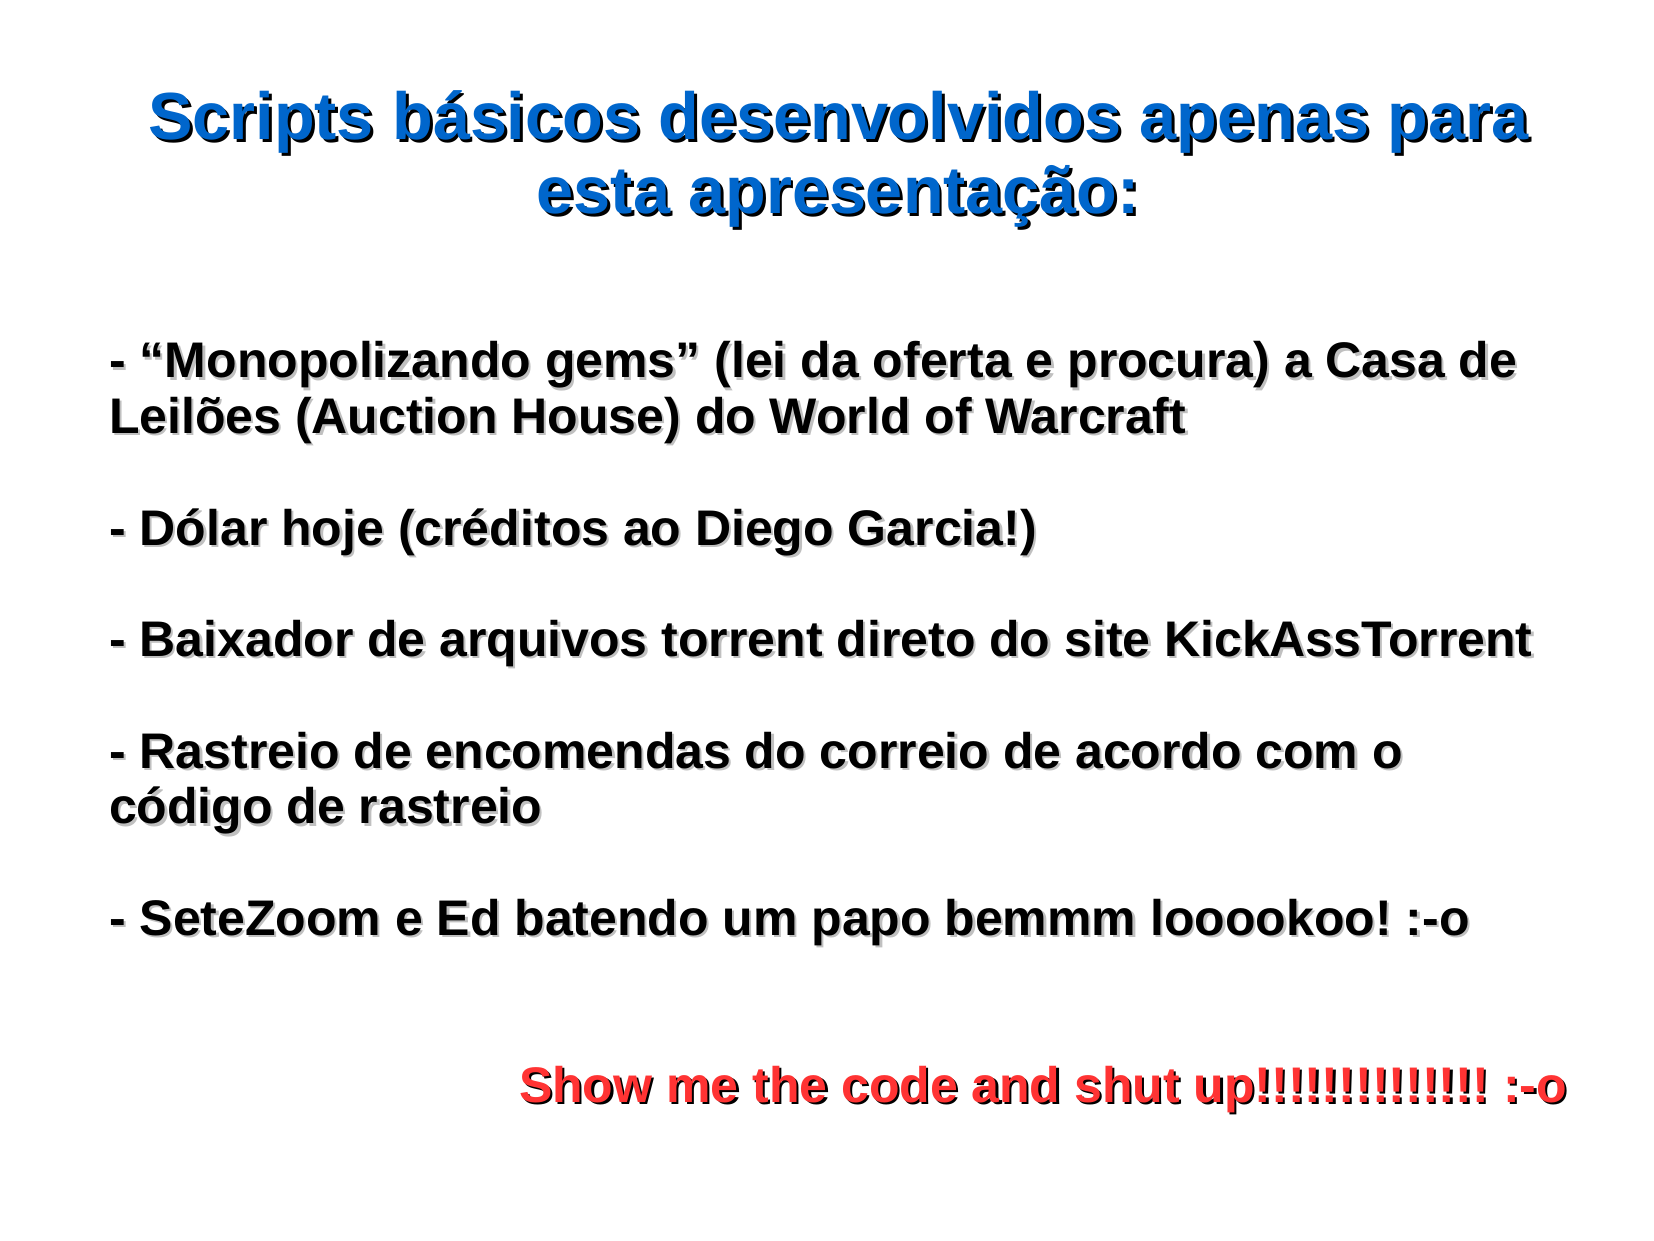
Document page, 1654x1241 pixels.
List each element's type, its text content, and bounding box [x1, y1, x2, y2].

text_box Scripts básicos desenvolvidos apenas para esta apresentação: [94, 71, 1583, 235]
text_box - “Monopolizando gems” (lei da oferta e procura) a Casa de Leilões (Auction House) do World of Warcraft - Dólar hoje (créditos ao Diego Garcia!) - Baixador de arquivos torrent direto do site KickAssTorrent - Rastreio de encomendas do correio de acordo com o código de rastreio - SeteZoom e Ed batendo um papo bemmm looookoo! :-o Show me the code and shut up!!!!!!!!!!!!!! :-o [94, 325, 1583, 1121]
